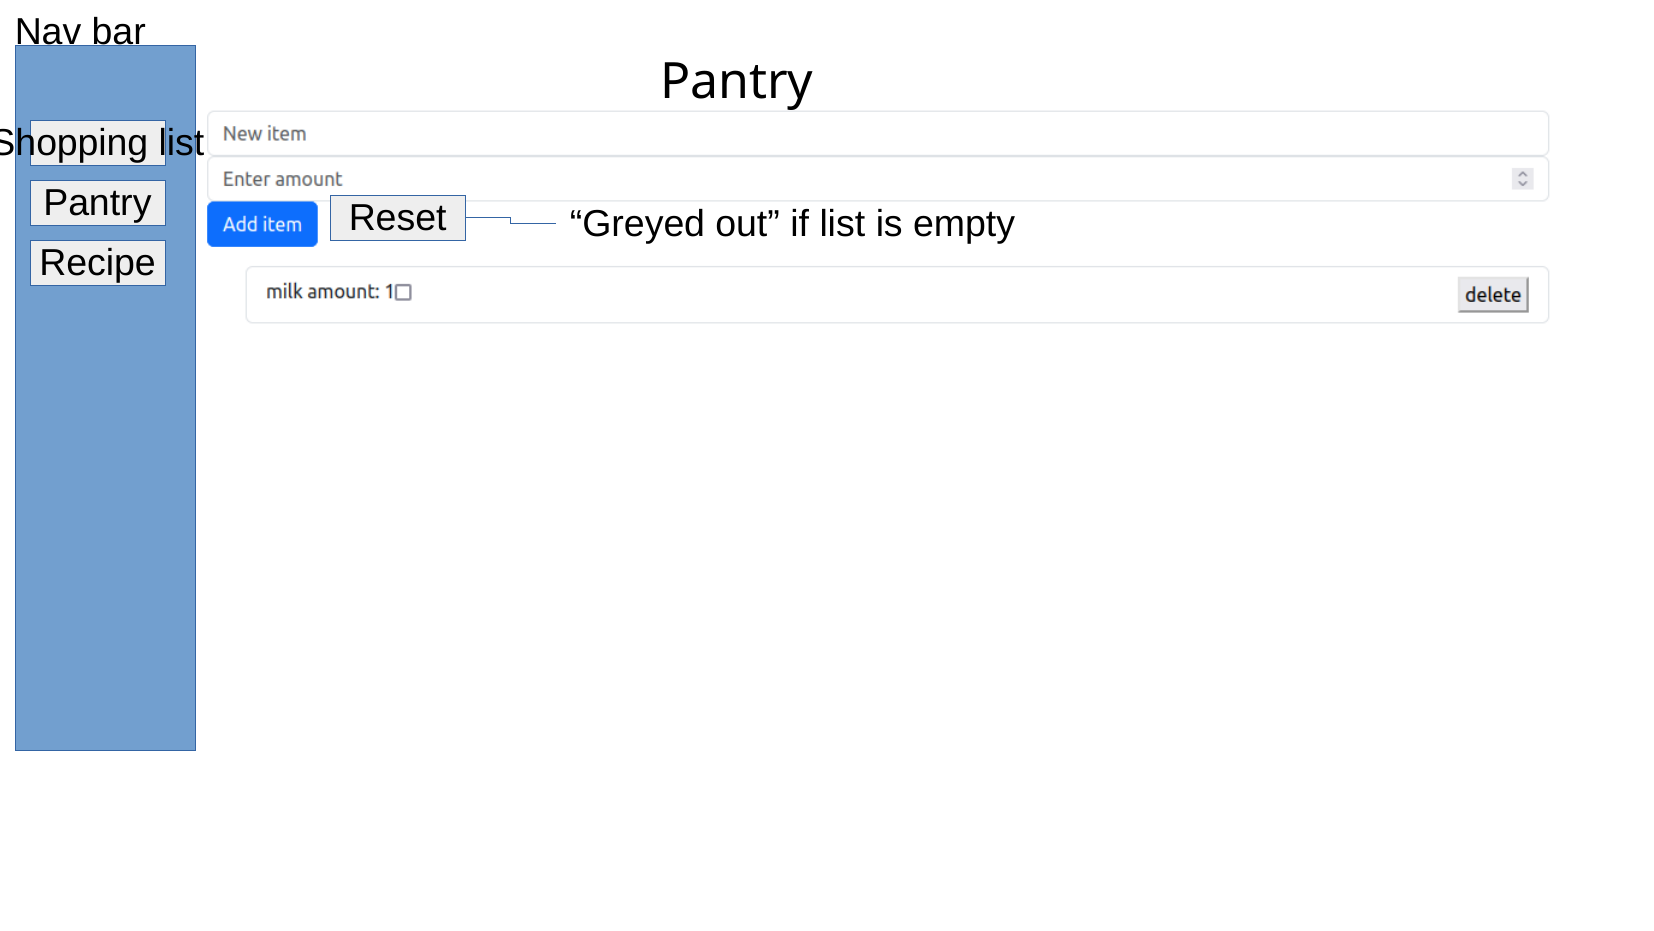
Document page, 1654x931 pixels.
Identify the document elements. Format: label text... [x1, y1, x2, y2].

picture [196, 105, 1654, 646]
text_box Pantry [30, 180, 166, 226]
text_box Pantry [660, 45, 823, 104]
text_box Nav bar [0, 3, 181, 61]
text_box Shopping list [30, 120, 166, 166]
text_box Reset [330, 195, 466, 241]
text_box “Greyed out” if list is empty [555, 195, 1031, 252]
text_box [15, 45, 196, 751]
text_box Recipe [30, 240, 166, 286]
